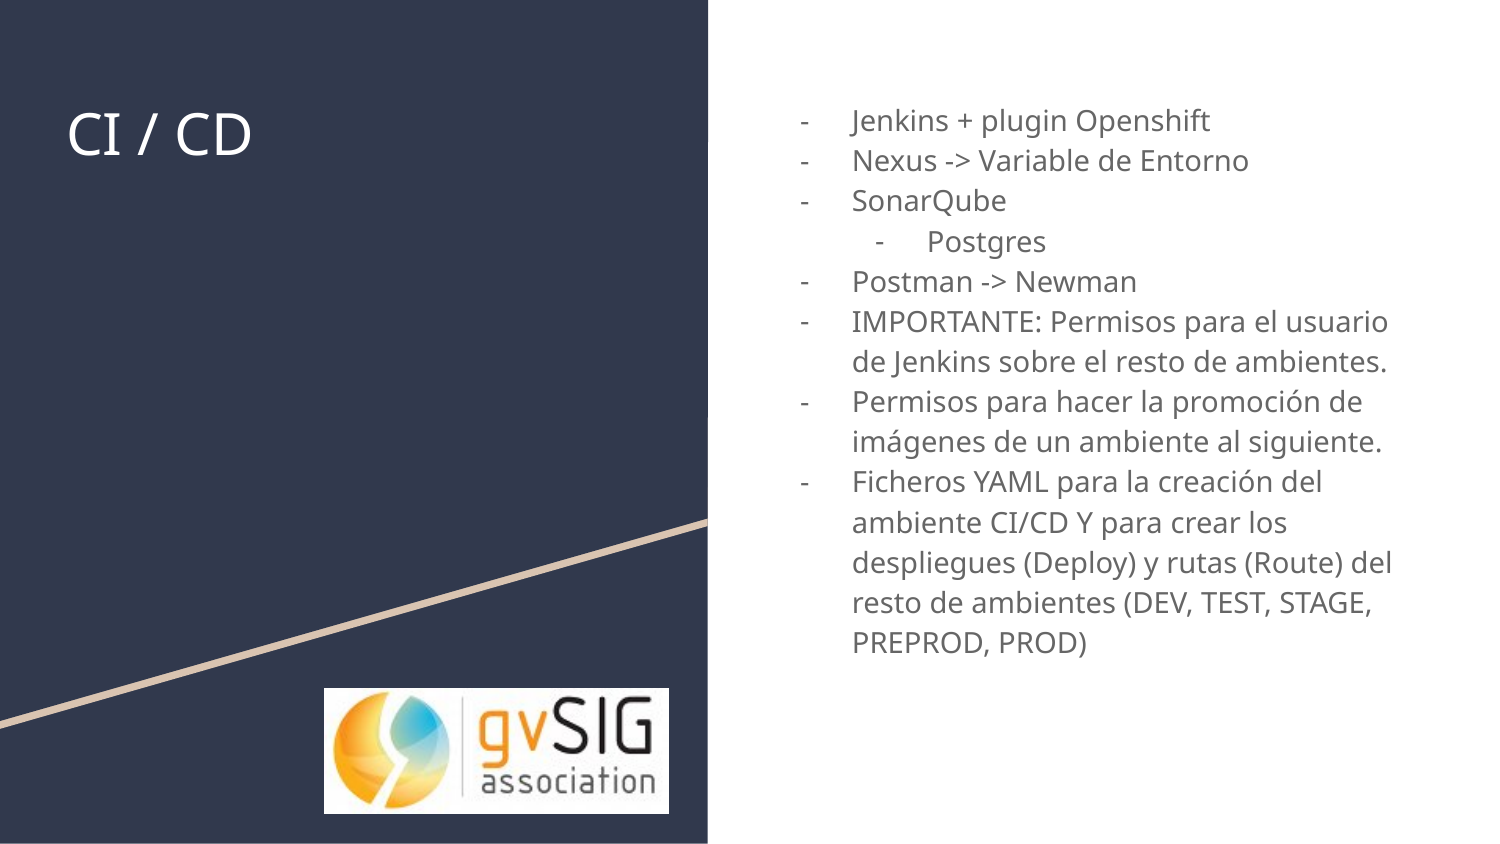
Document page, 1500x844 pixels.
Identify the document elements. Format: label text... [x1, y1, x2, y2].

picture [324, 688, 669, 814]
list Jenkins + plugin Openshift Nexus -> Variable de Entorno SonarQube Postgres Postman -> Newman IMPORTANTE: Permisos para el usuario de Jenkins sobre el resto de ambientes. Permisos para hacer la promoción de imágenes de un ambiente al siguiente. Ficheros YAML para la creación del ambiente CI/CD Y para crear los despliegues (Deploy) y rutas (Route) del resto de ambientes (DEV, TEST, STAGE, PREPROD, PROD) [761, 82, 1446, 755]
title CI / CD [51, 82, 660, 494]
